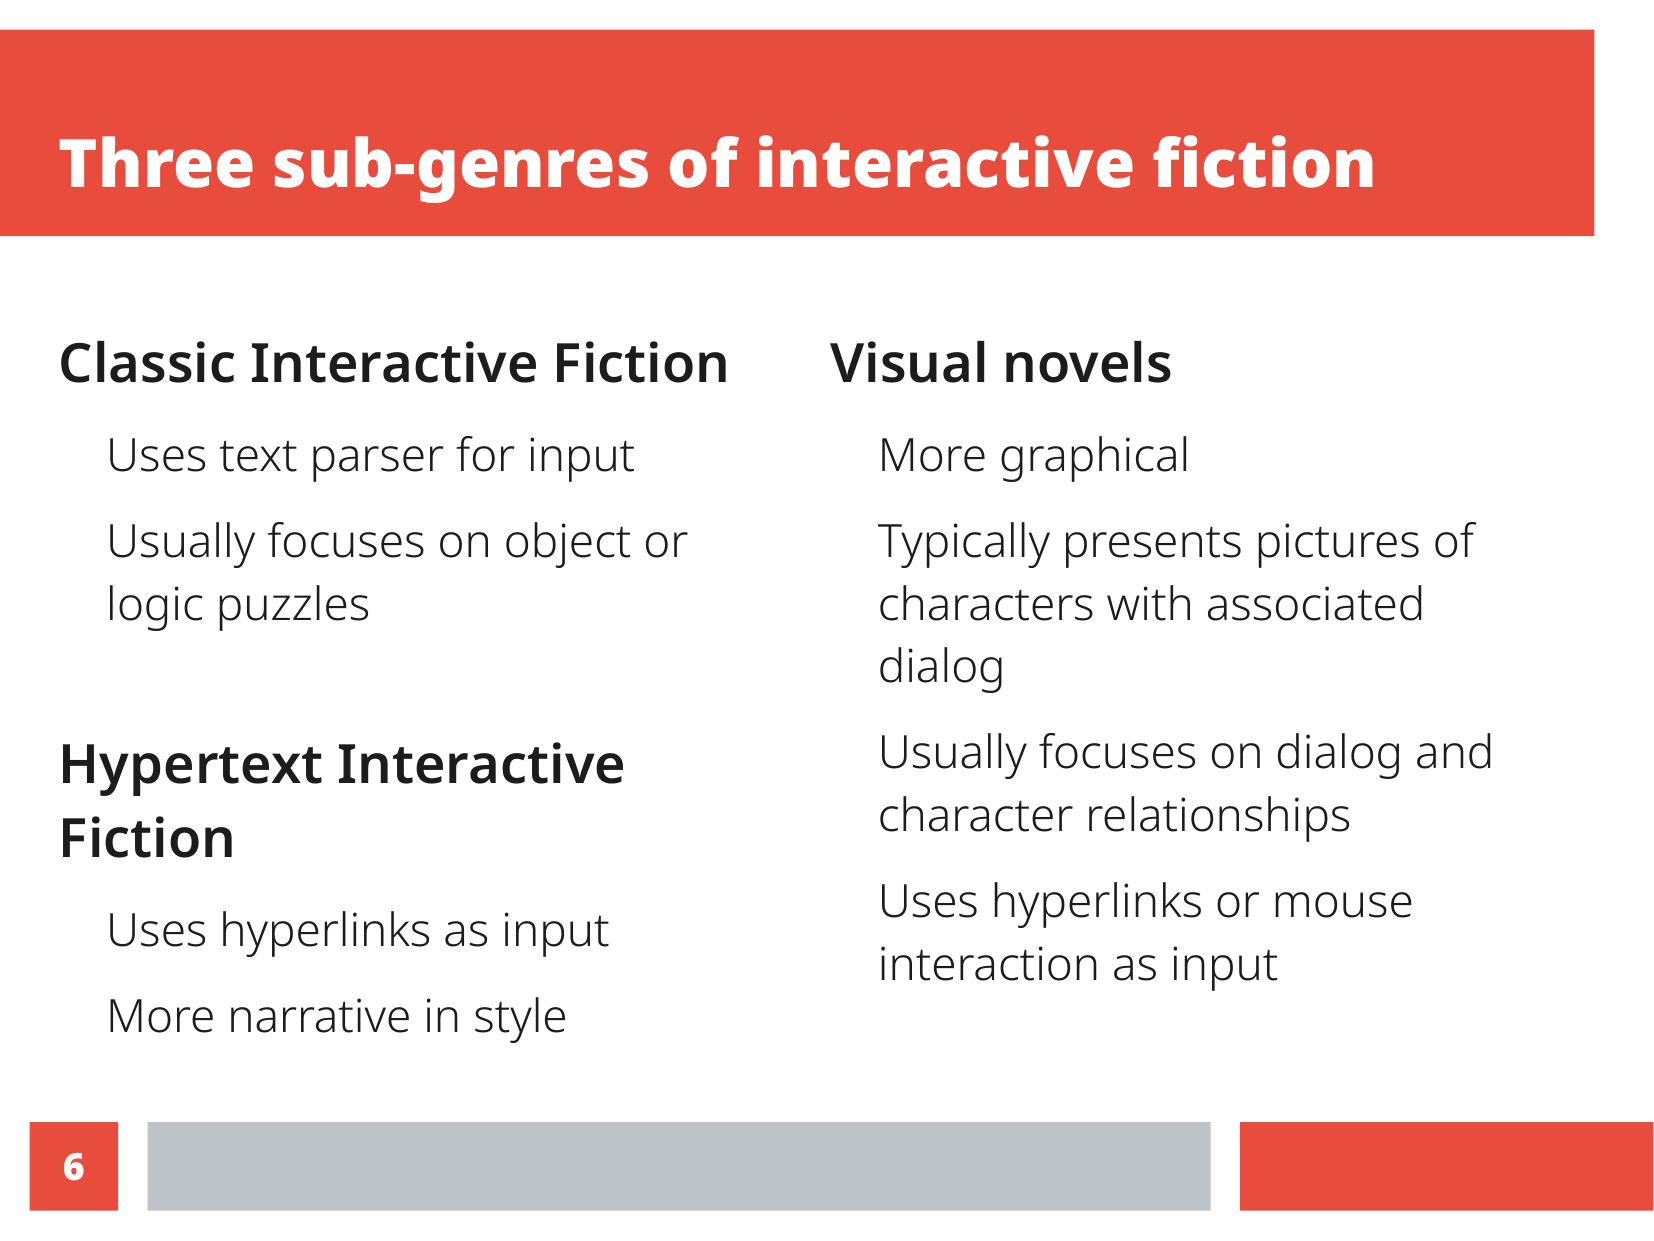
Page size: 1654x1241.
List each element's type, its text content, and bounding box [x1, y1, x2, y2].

list Hypertext Interactive Fiction Uses hyperlinks as input More narrative in style [59, 725, 794, 1092]
list Classic Interactive Fiction Uses text parser for input Usually focuses on object or logic puzzles [59, 324, 794, 691]
title Three sub-genres of interactive fiction [59, 59, 1595, 207]
list Visual novels More graphical Typically presents pictures of characters with associated dialog Usually focuses on dialog and character relationships Uses hyperlinks or mouse interaction as input [830, 324, 1566, 1093]
